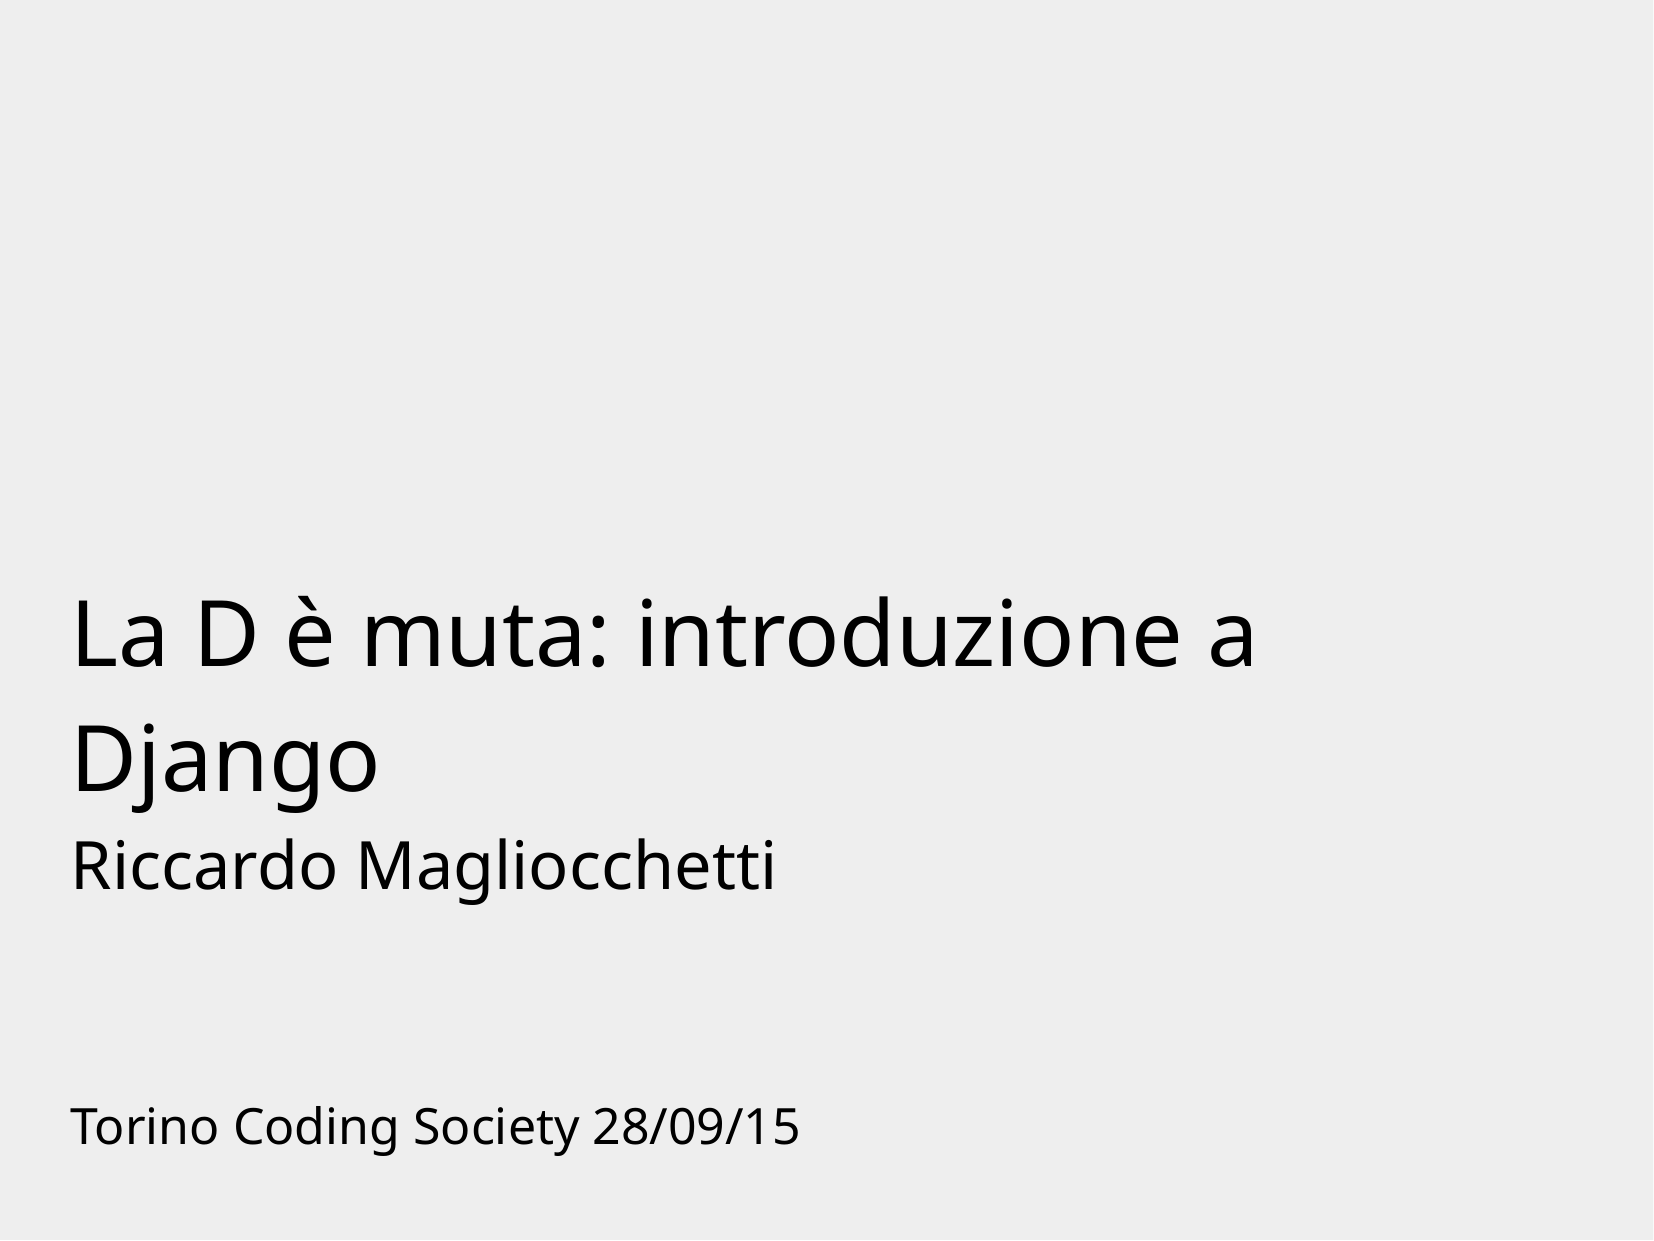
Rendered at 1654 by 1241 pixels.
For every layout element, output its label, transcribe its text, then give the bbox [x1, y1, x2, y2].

title La D è muta: introduzione a Django Riccardo Magliocchetti Torino Coding Society 28/09/15 [70, 151, 1560, 1076]
